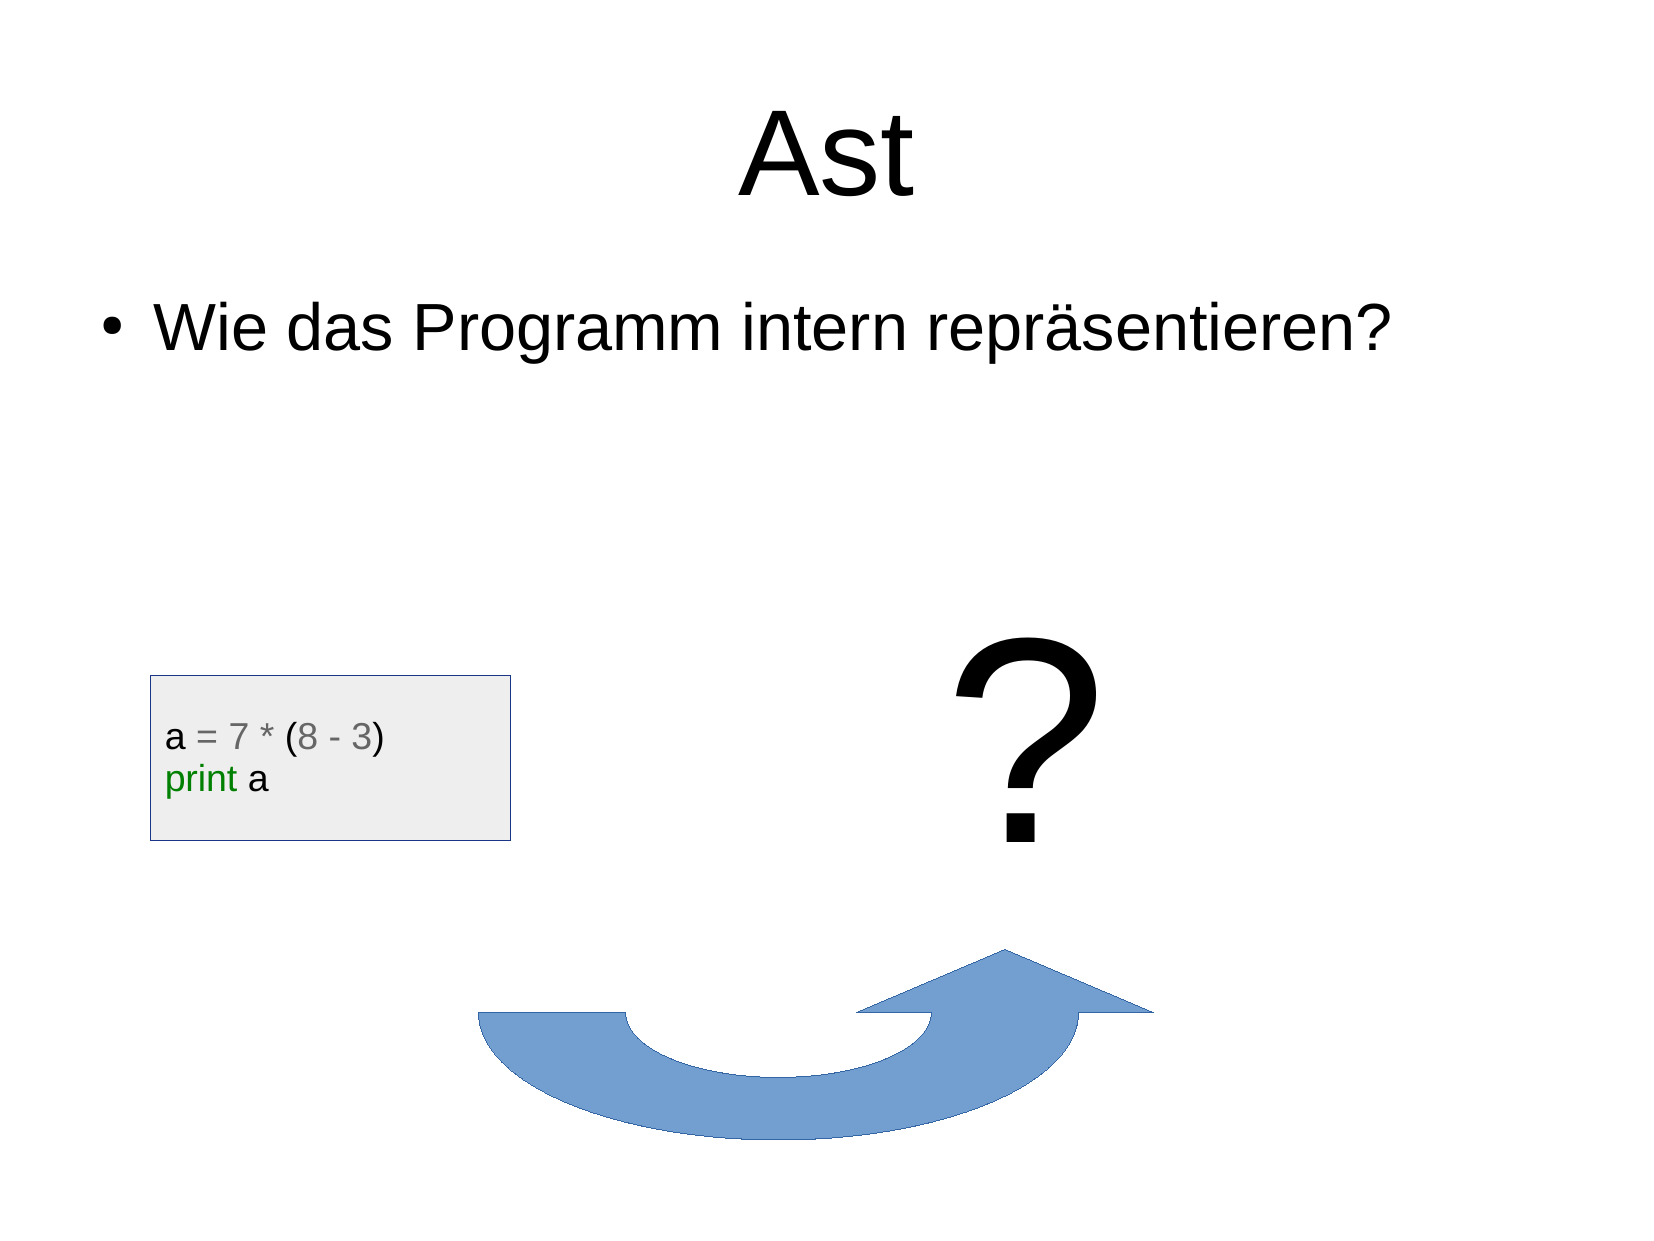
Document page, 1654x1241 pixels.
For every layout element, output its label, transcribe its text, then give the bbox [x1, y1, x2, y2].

list Wie das Programm intern repräsentieren? [82, 290, 1571, 466]
text_box ? [930, 570, 1231, 913]
text_box [478, 949, 1154, 1140]
title Ast [82, 49, 1571, 257]
text_box a = 7 * (8 - 3) print a [150, 675, 511, 841]
